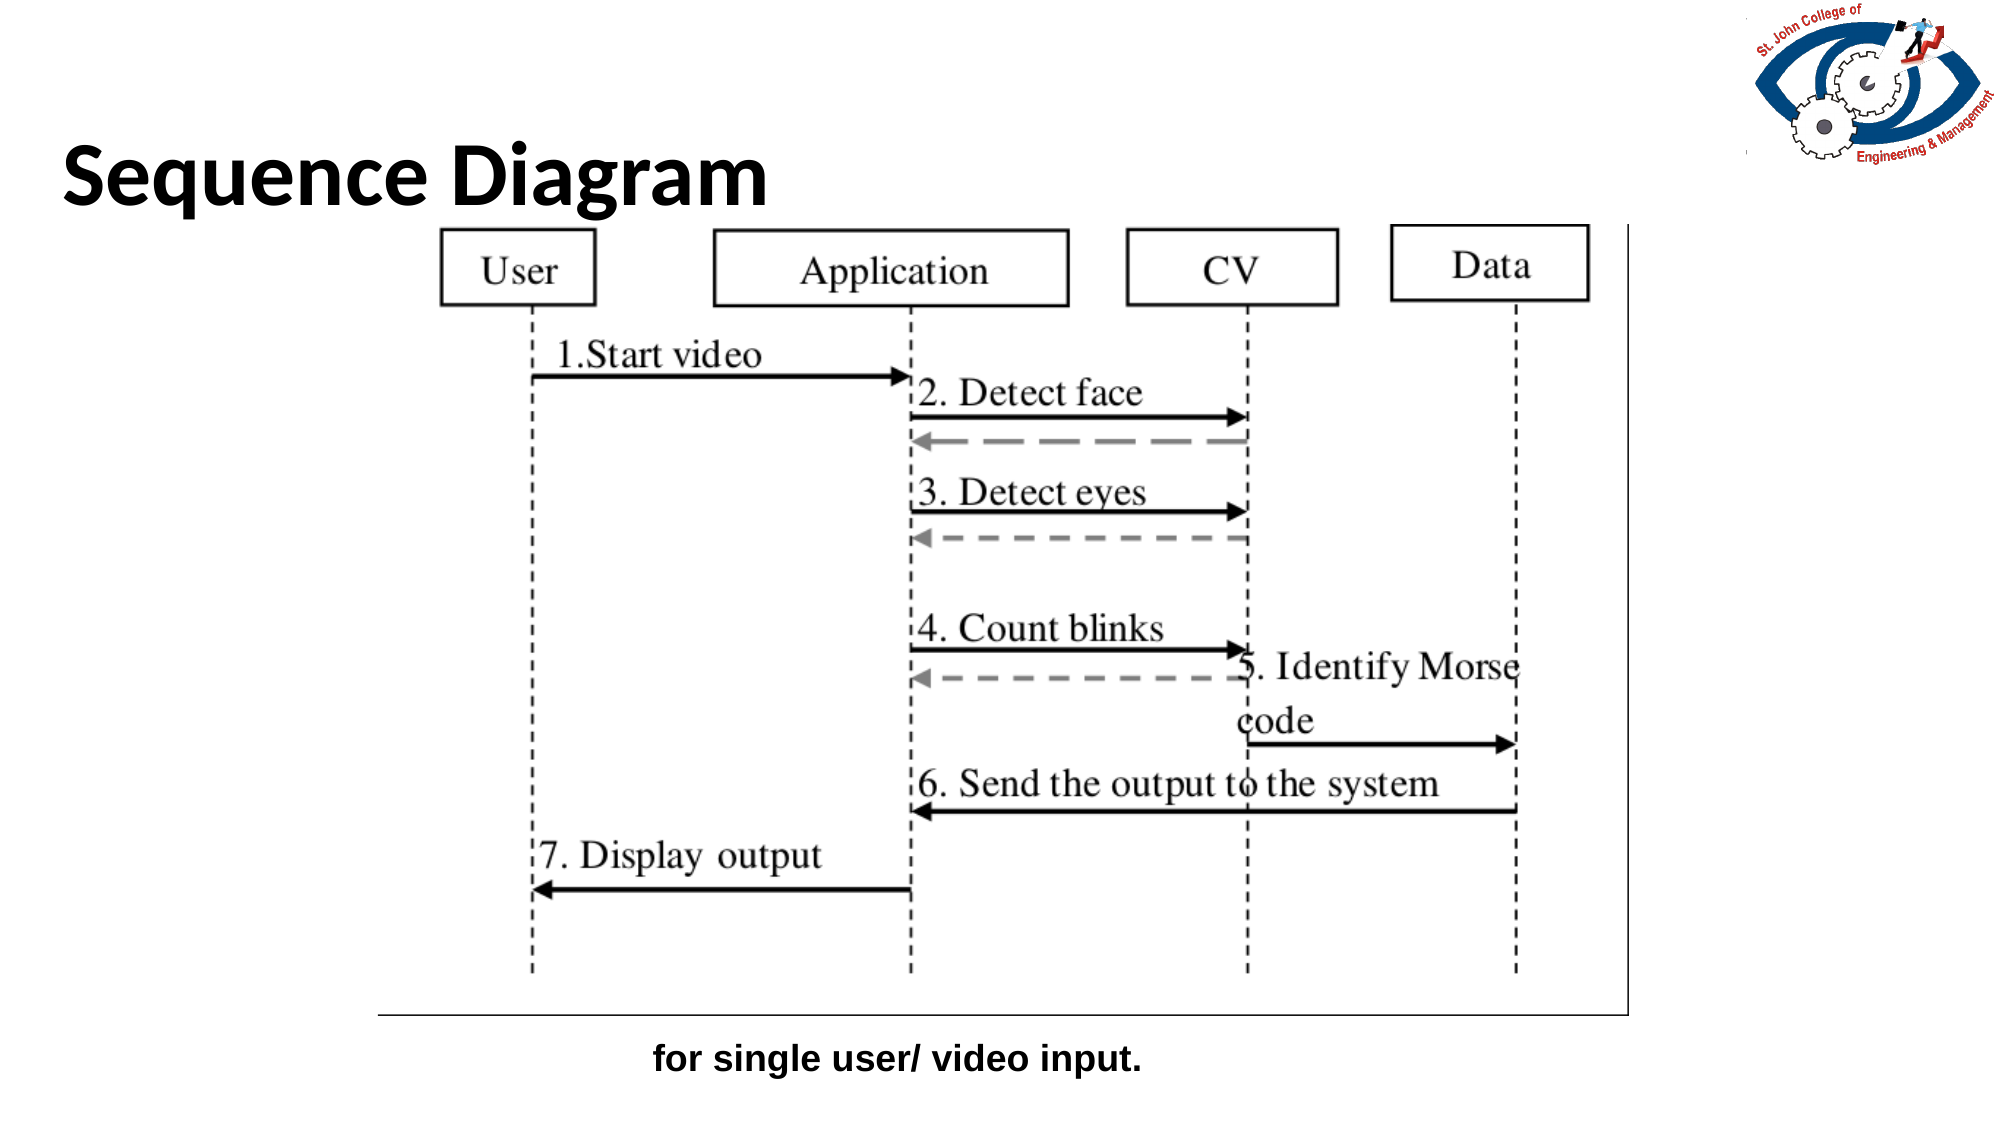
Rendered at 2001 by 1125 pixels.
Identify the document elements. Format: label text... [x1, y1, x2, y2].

text_box Sequence Diagram [47, 83, 1229, 367]
picture [1746, 0, 2000, 168]
text_box for single user/ video input. [637, 1016, 1430, 1087]
picture [377, 224, 1629, 1016]
